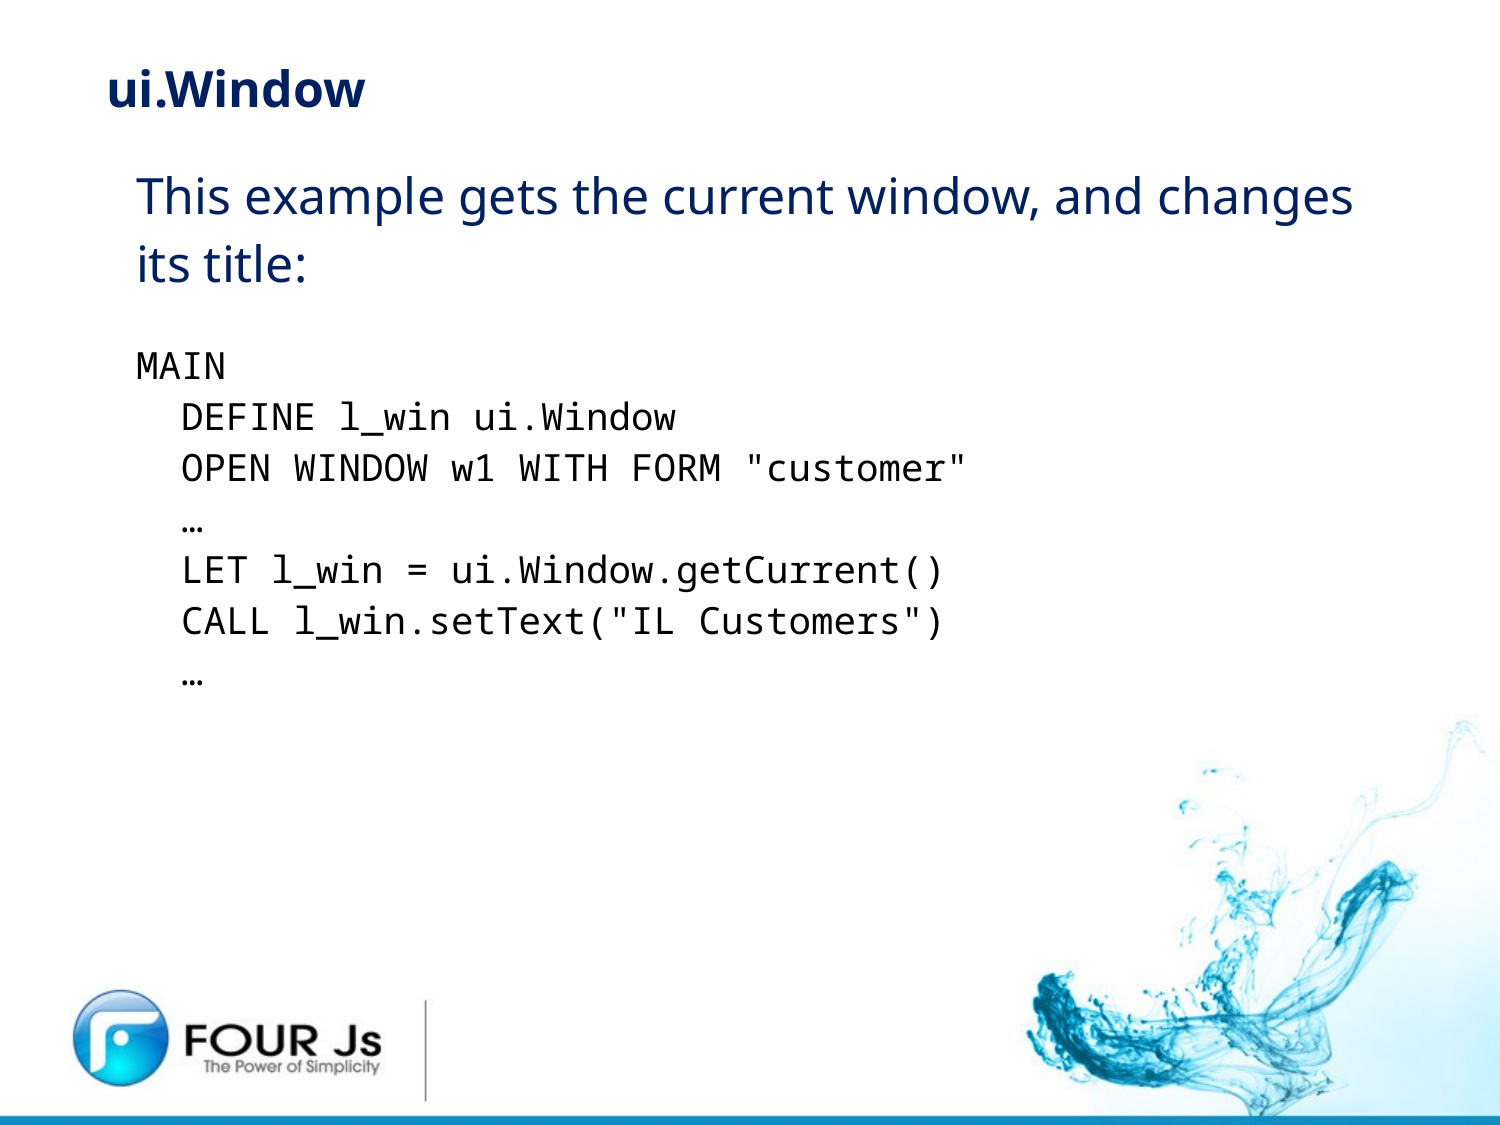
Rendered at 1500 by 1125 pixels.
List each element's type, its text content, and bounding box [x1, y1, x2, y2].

title ui.Window [106, 35, 1388, 142]
text_box This example gets the current window, and changes its title: MAIN DEFINE l_win ui.Window OPEN WINDOW w1 WITH FORM "customer" … LET l_win = ui.Window.getCurrent() CALL l_win.setText("IL Customers") … [121, 153, 1418, 984]
picture [0, 0, 1500, 1122]
